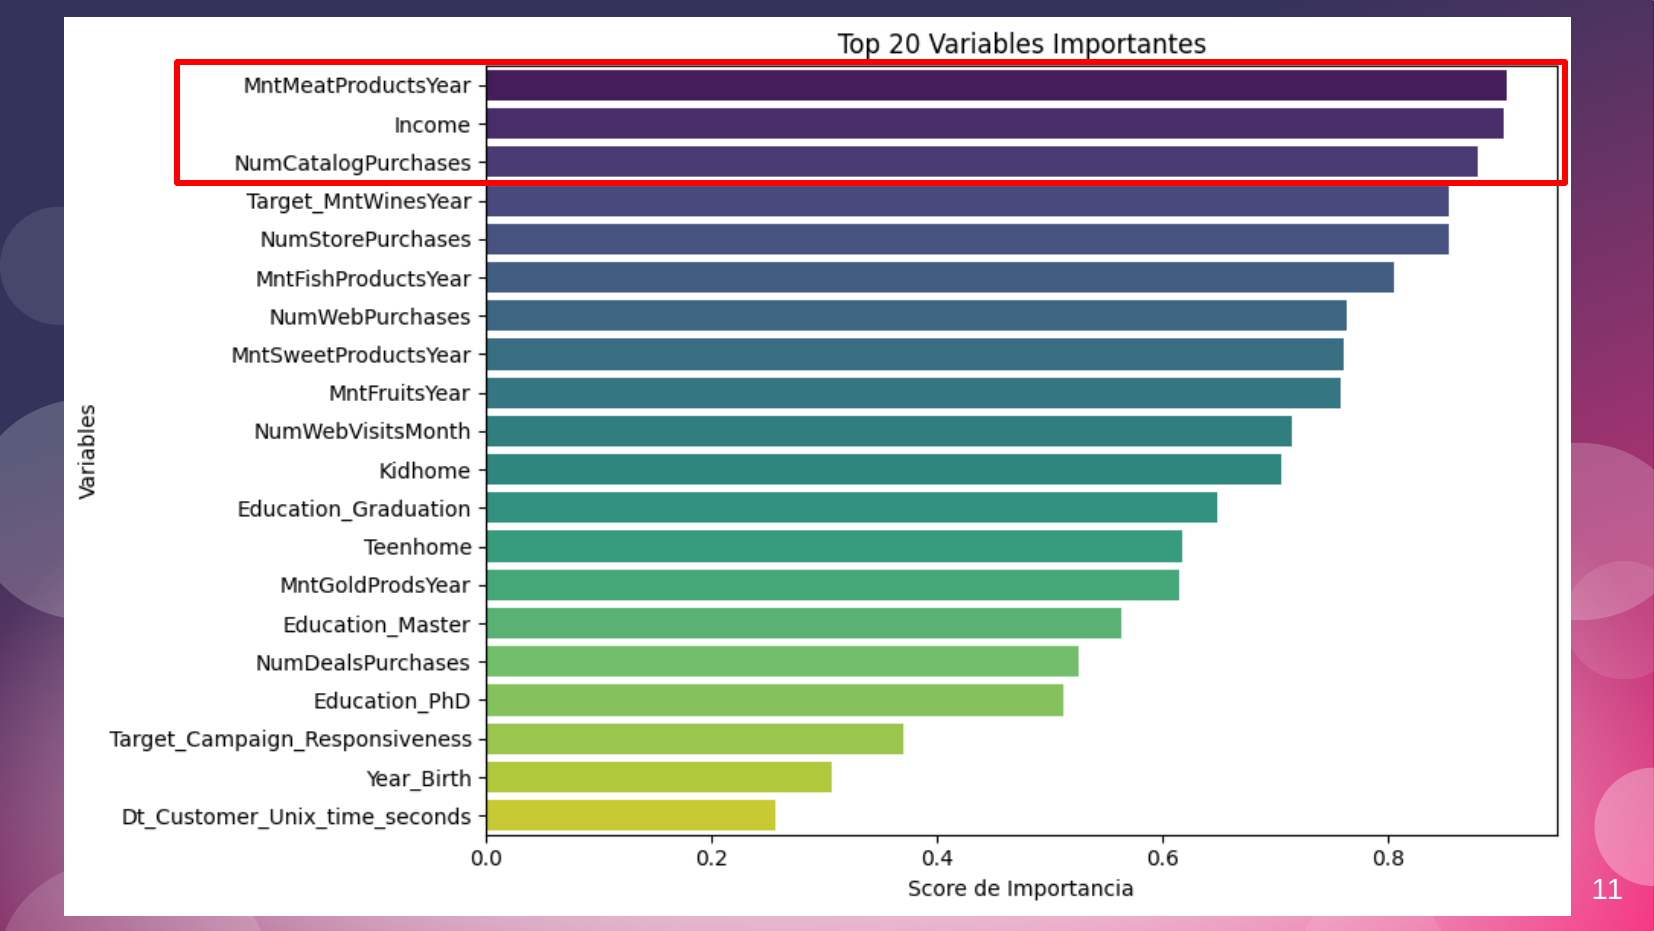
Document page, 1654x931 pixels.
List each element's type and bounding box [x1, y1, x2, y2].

picture [64, 17, 1571, 916]
text_box [177, 62, 1565, 184]
